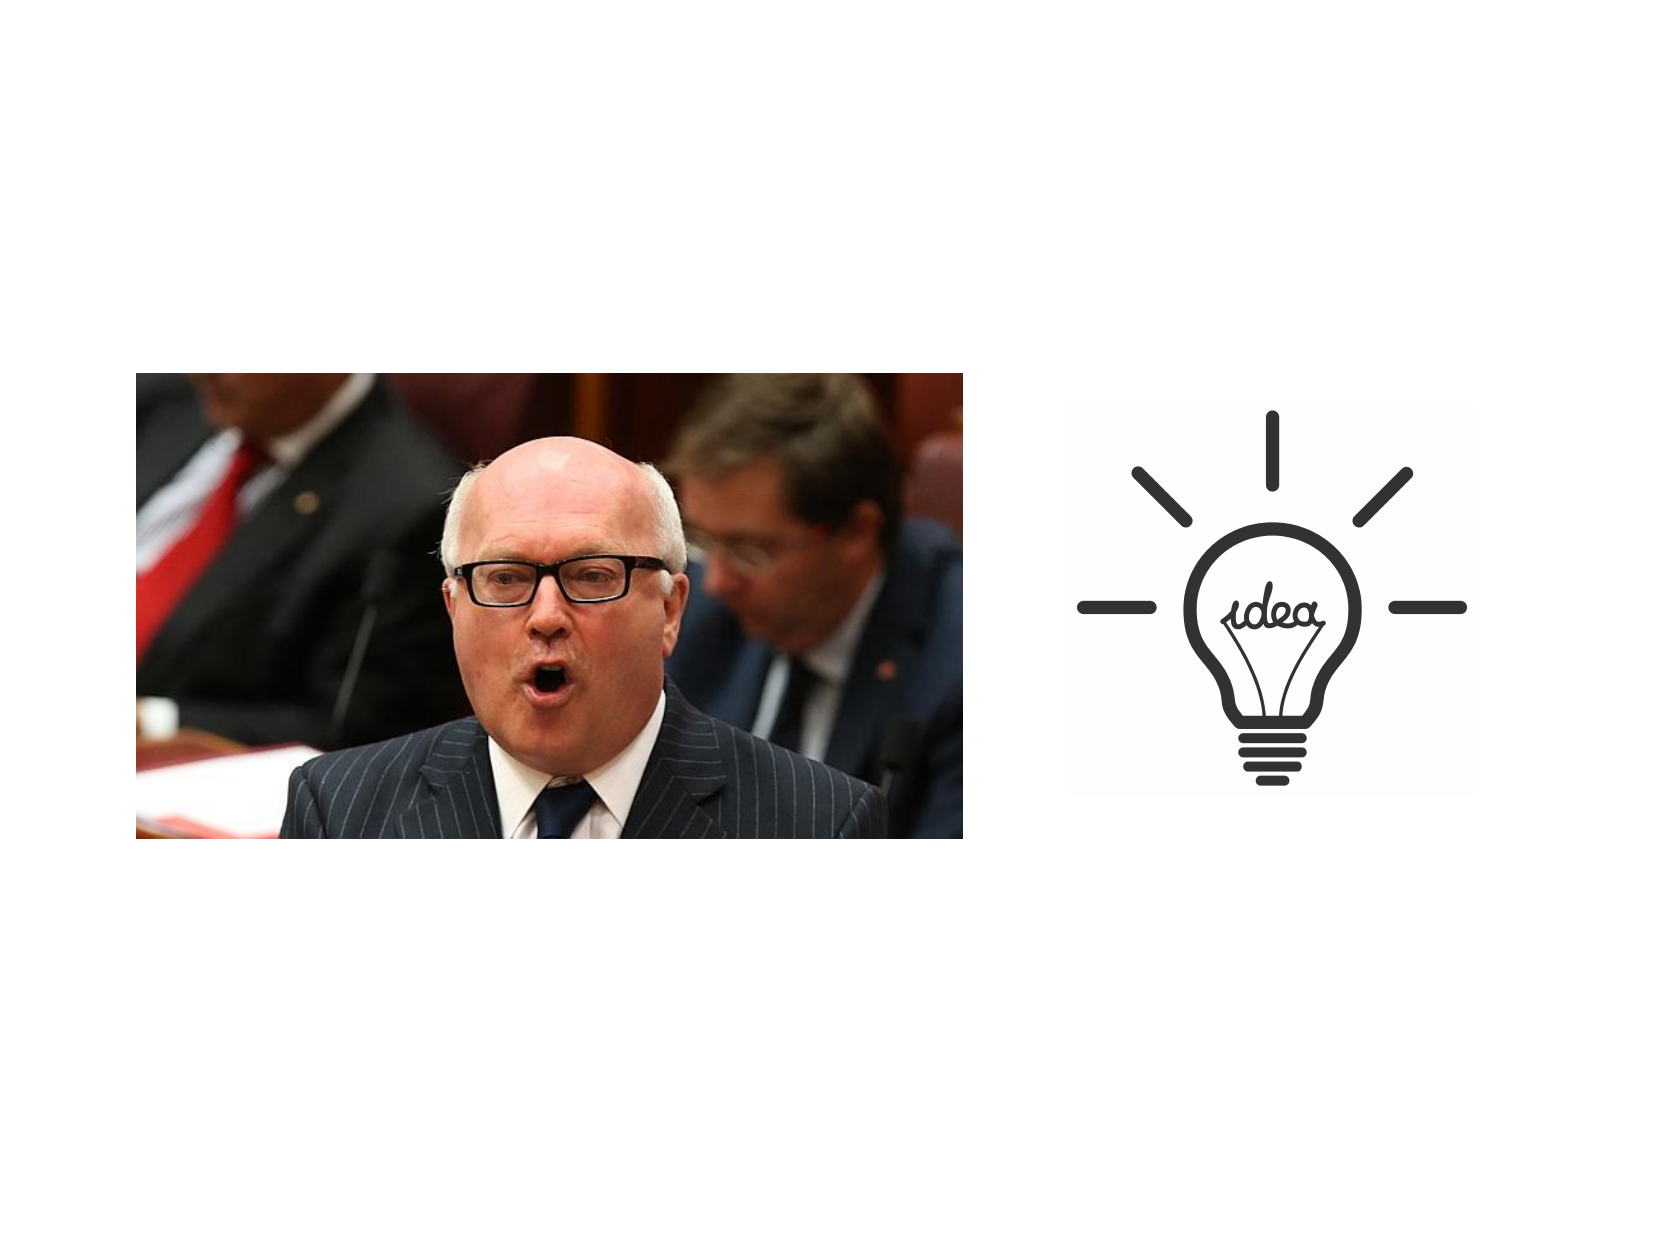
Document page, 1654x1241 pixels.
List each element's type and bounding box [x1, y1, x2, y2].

picture [1068, 401, 1474, 797]
picture [136, 373, 963, 839]
